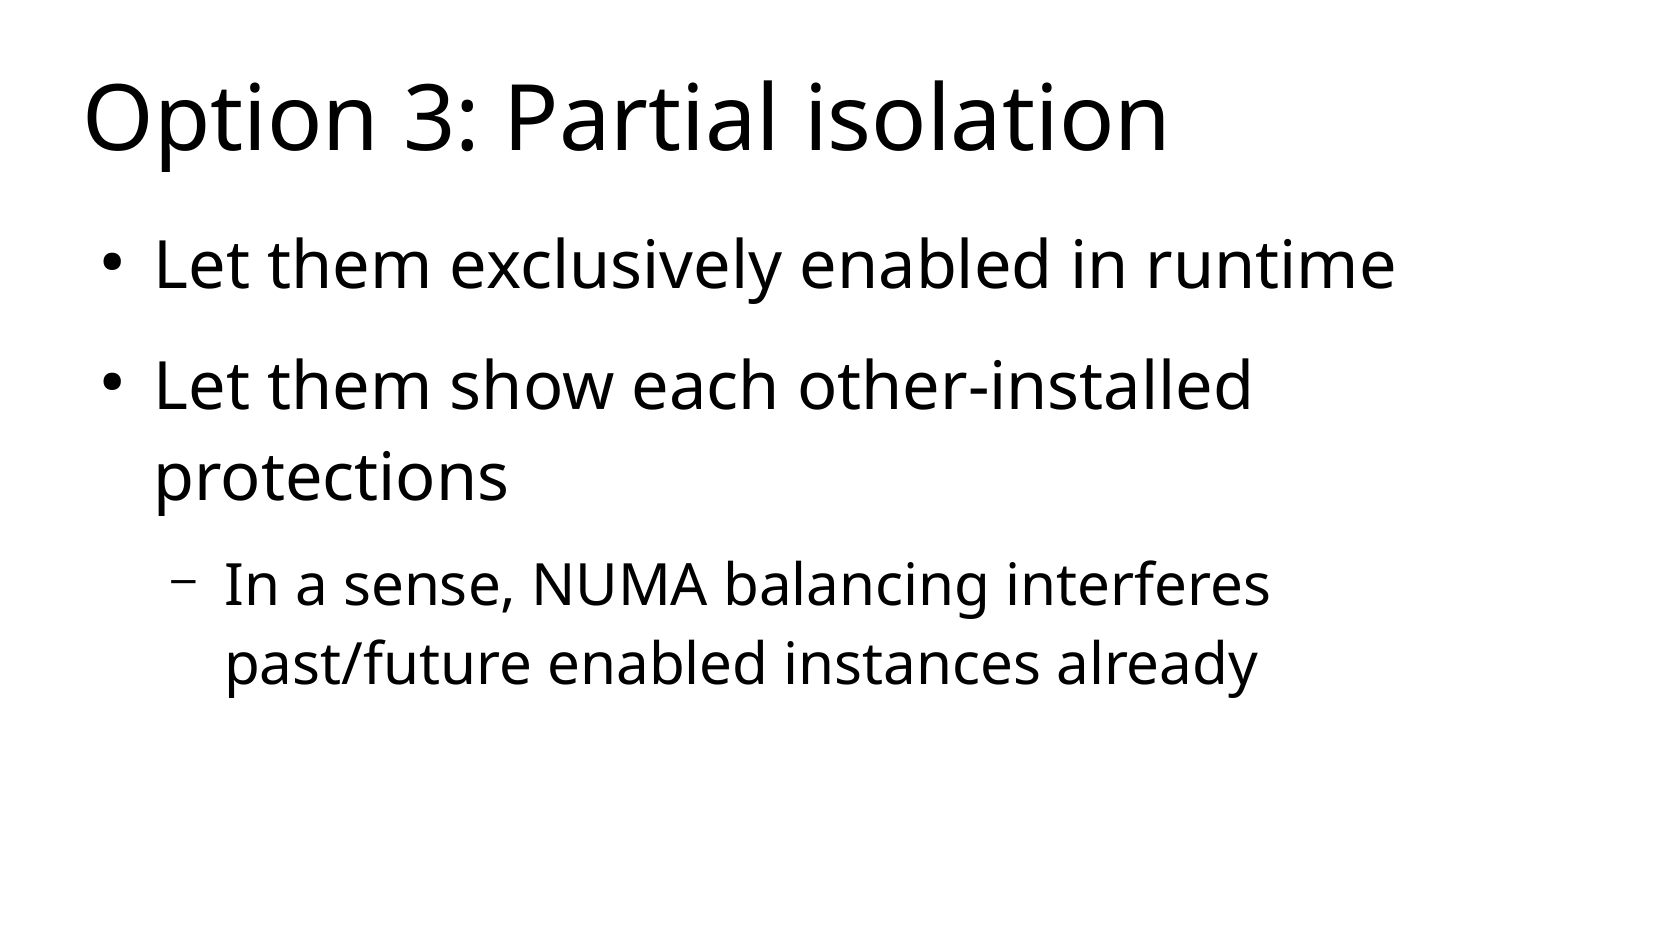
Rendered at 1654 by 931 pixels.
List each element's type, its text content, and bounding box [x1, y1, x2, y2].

list Let them exclusively enabled in runtime Let them show each other-installed protections In a sense, NUMA balancing interferes past/future enabled instances already [82, 217, 1571, 758]
title Option 3: Partial isolation [82, 37, 1571, 193]
